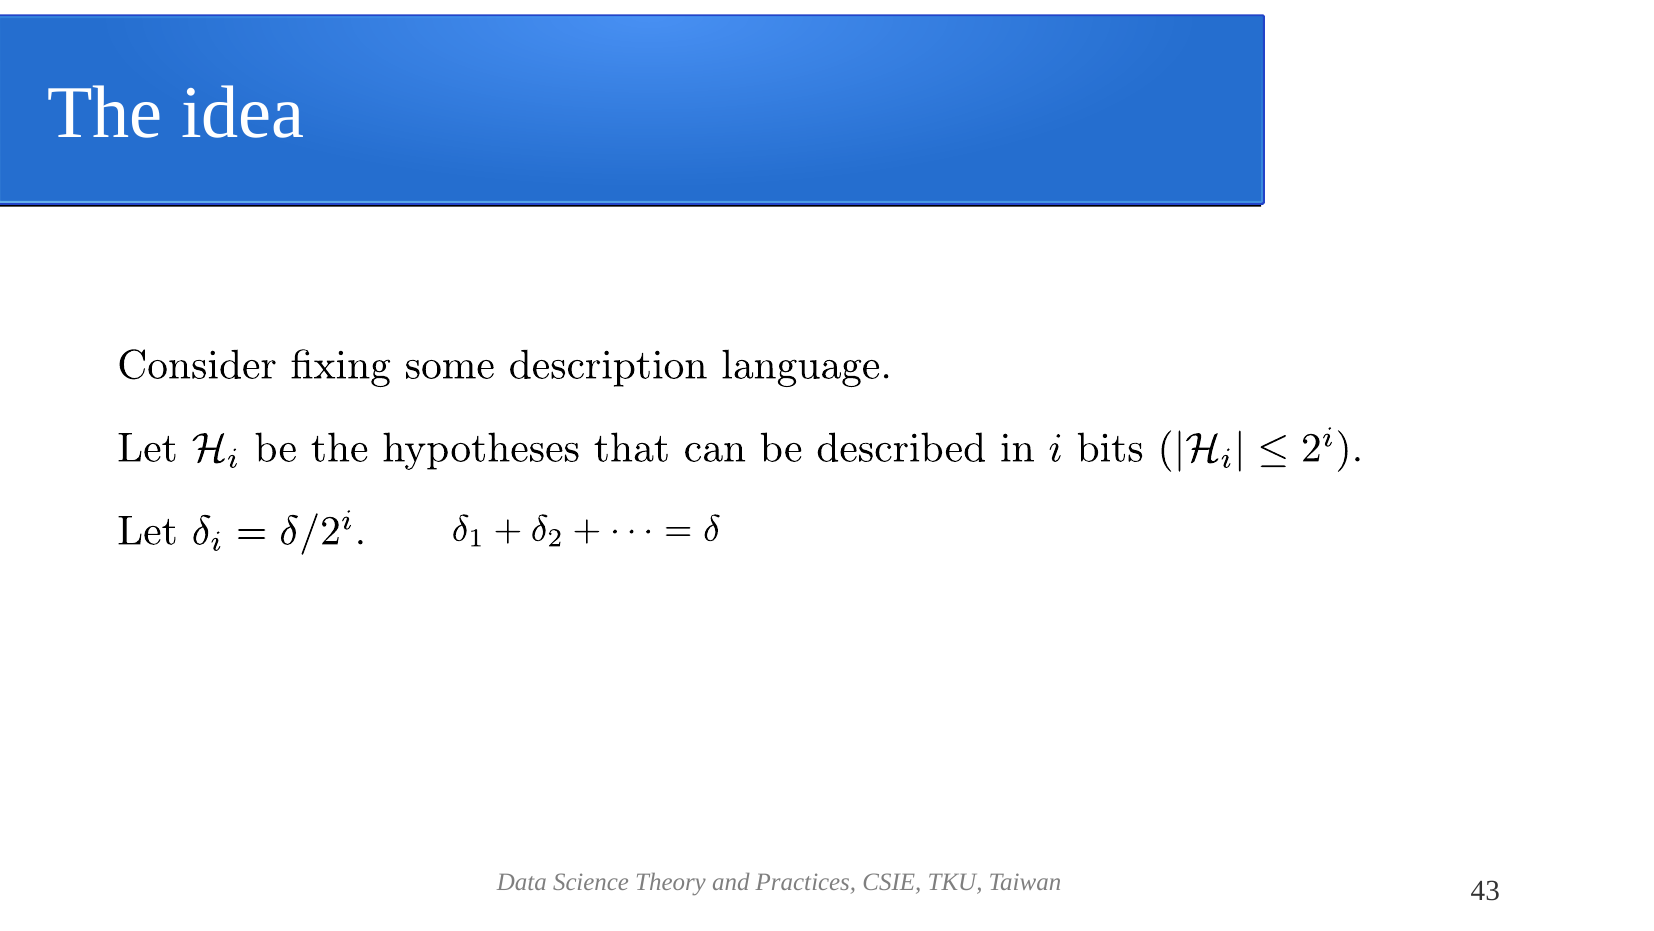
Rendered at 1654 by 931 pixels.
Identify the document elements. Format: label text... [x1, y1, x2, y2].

picture [75, 349, 1360, 555]
title The idea [47, 35, 1199, 189]
